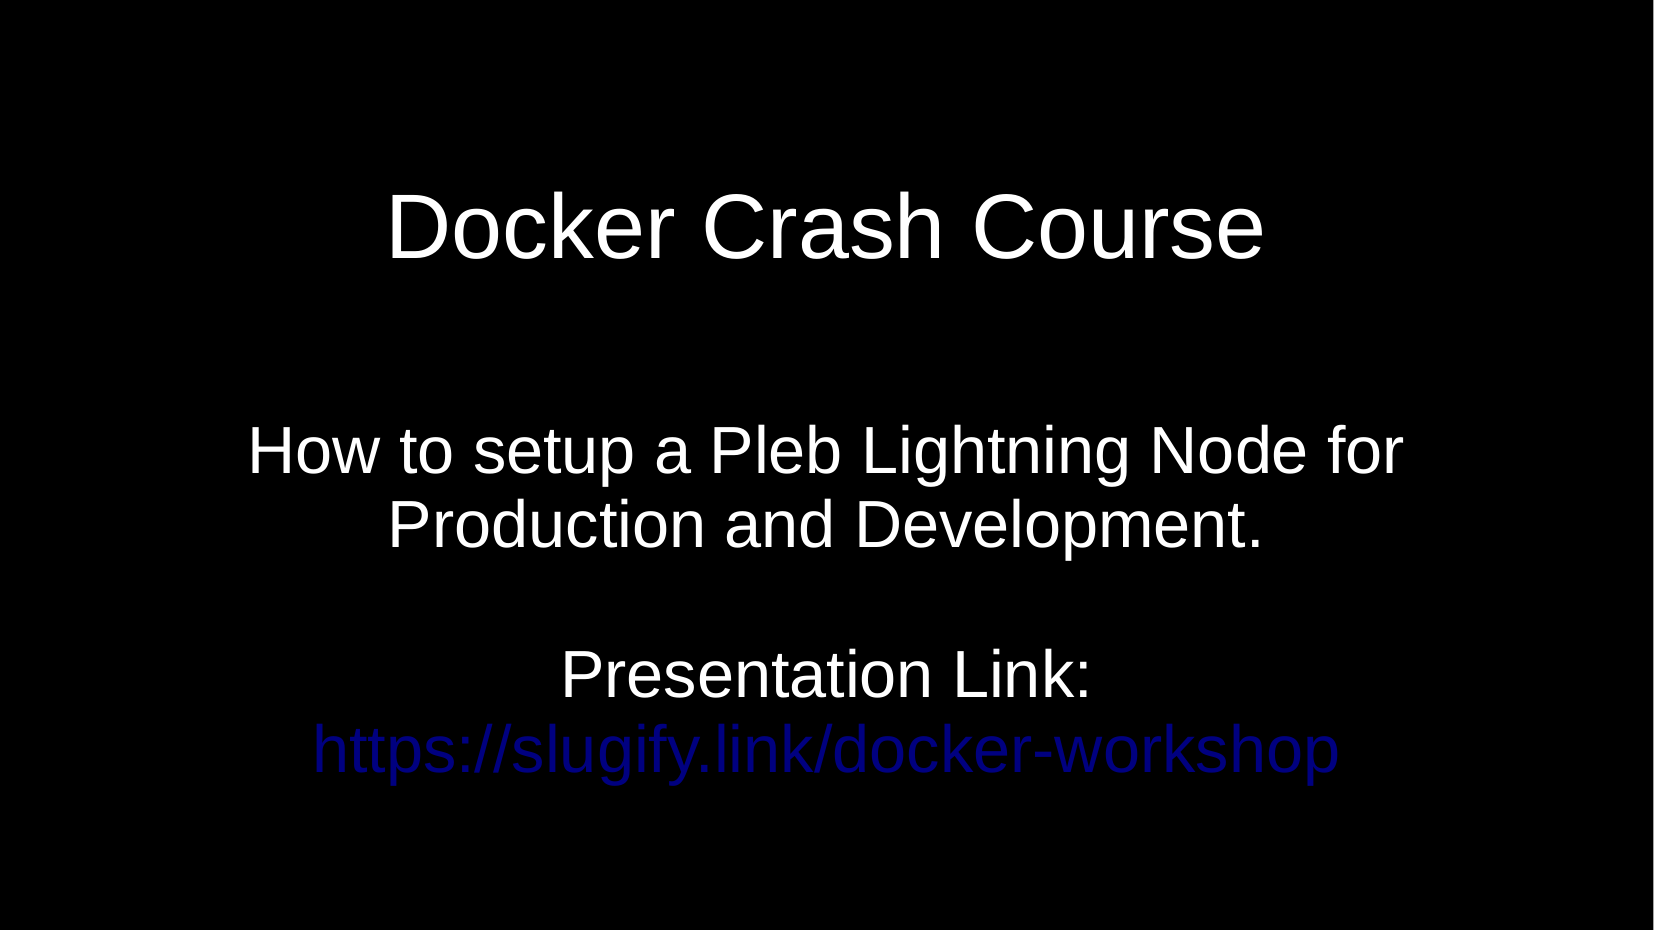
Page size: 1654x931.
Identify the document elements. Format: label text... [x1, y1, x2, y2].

subtitle How to setup a Pleb Lightning Node for Production and Development. Presentation Link: https://slugify.link/docker-workshop [82, 329, 1571, 870]
title Docker Crash Course [82, 149, 1571, 305]
